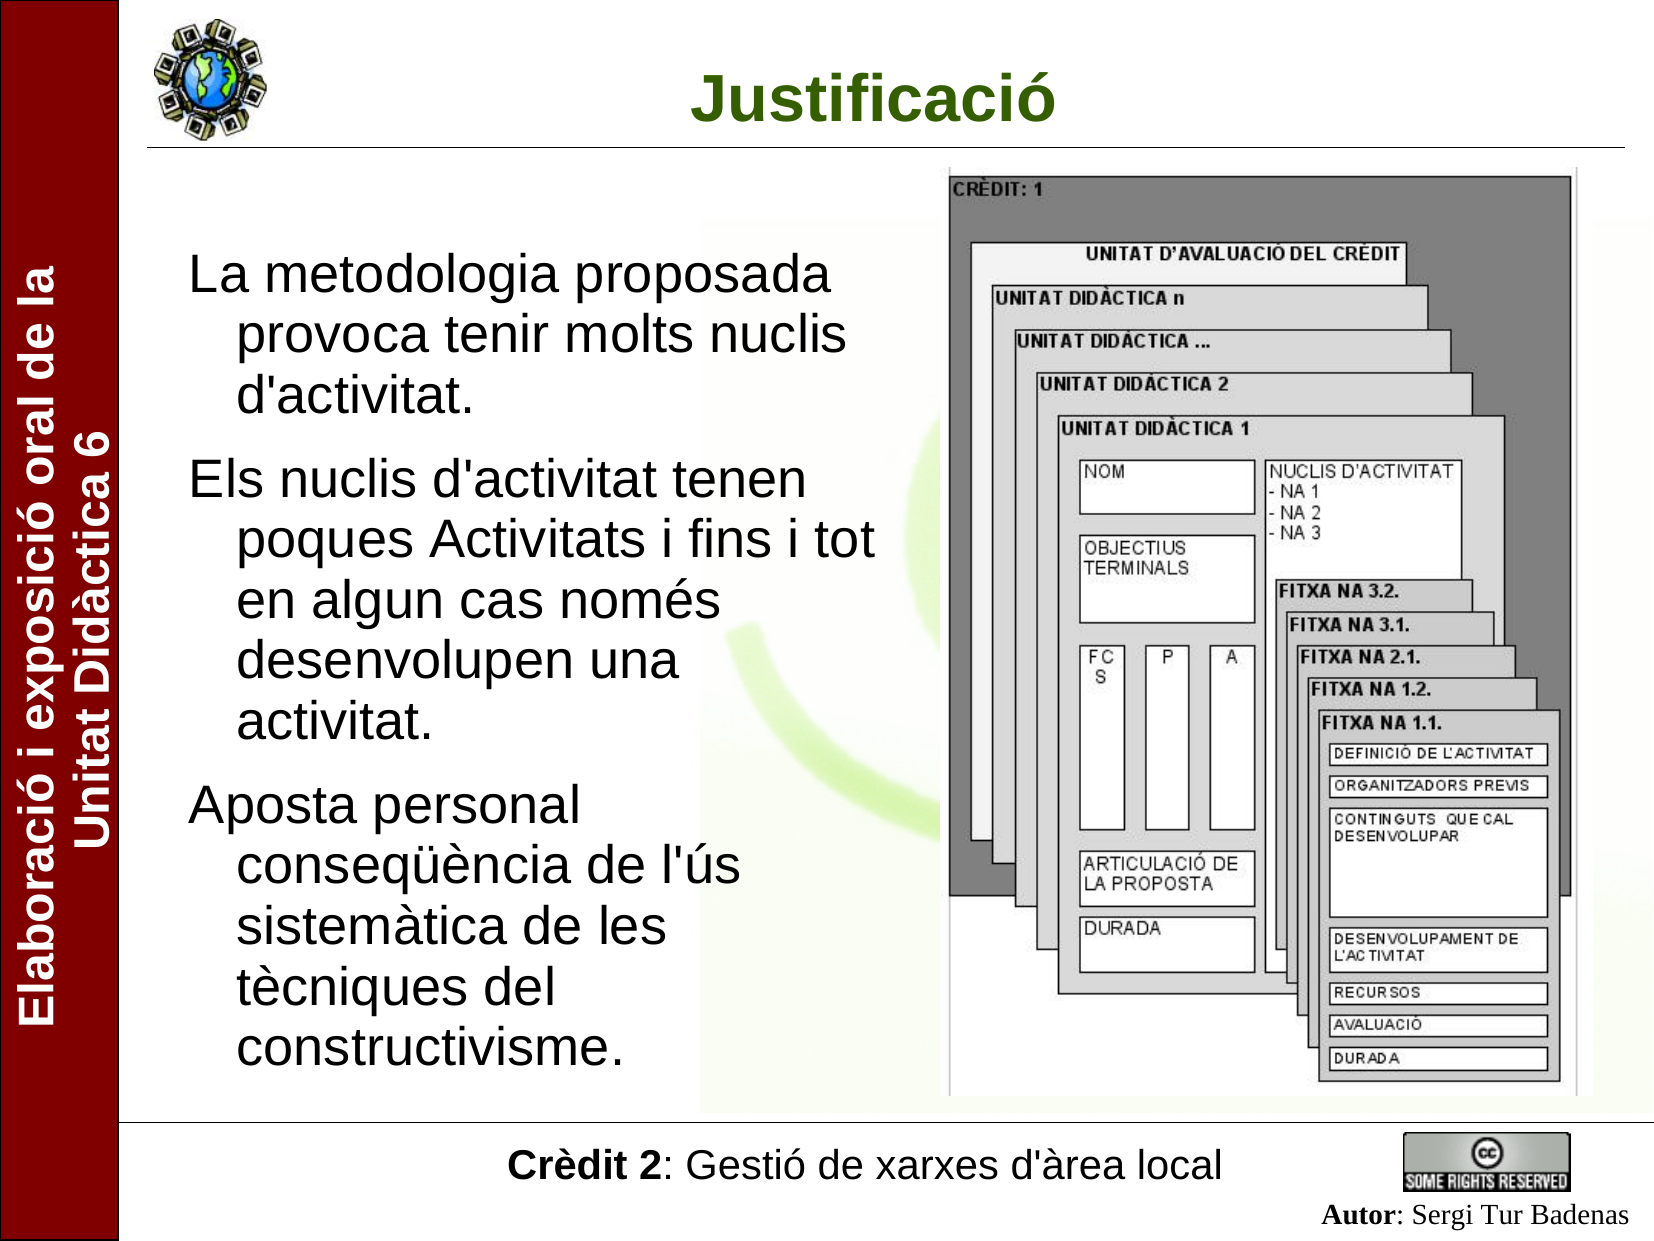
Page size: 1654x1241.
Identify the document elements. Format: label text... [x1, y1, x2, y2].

picture [154, 19, 268, 49]
list La metodologia proposada provoca tenir molts nuclis d'activitat. Els nuclis d'activitat tenen poques Activitats i fins i tot en algun cas només desenvolupen una activitat. Aposta personal conseqüència de l'ús sistemàtica de les tècniques del constructivisme. [94, 243, 880, 1093]
picture [700, 167, 1654, 1113]
title Justificació [129, 49, 1619, 148]
picture [1403, 1132, 1571, 1192]
